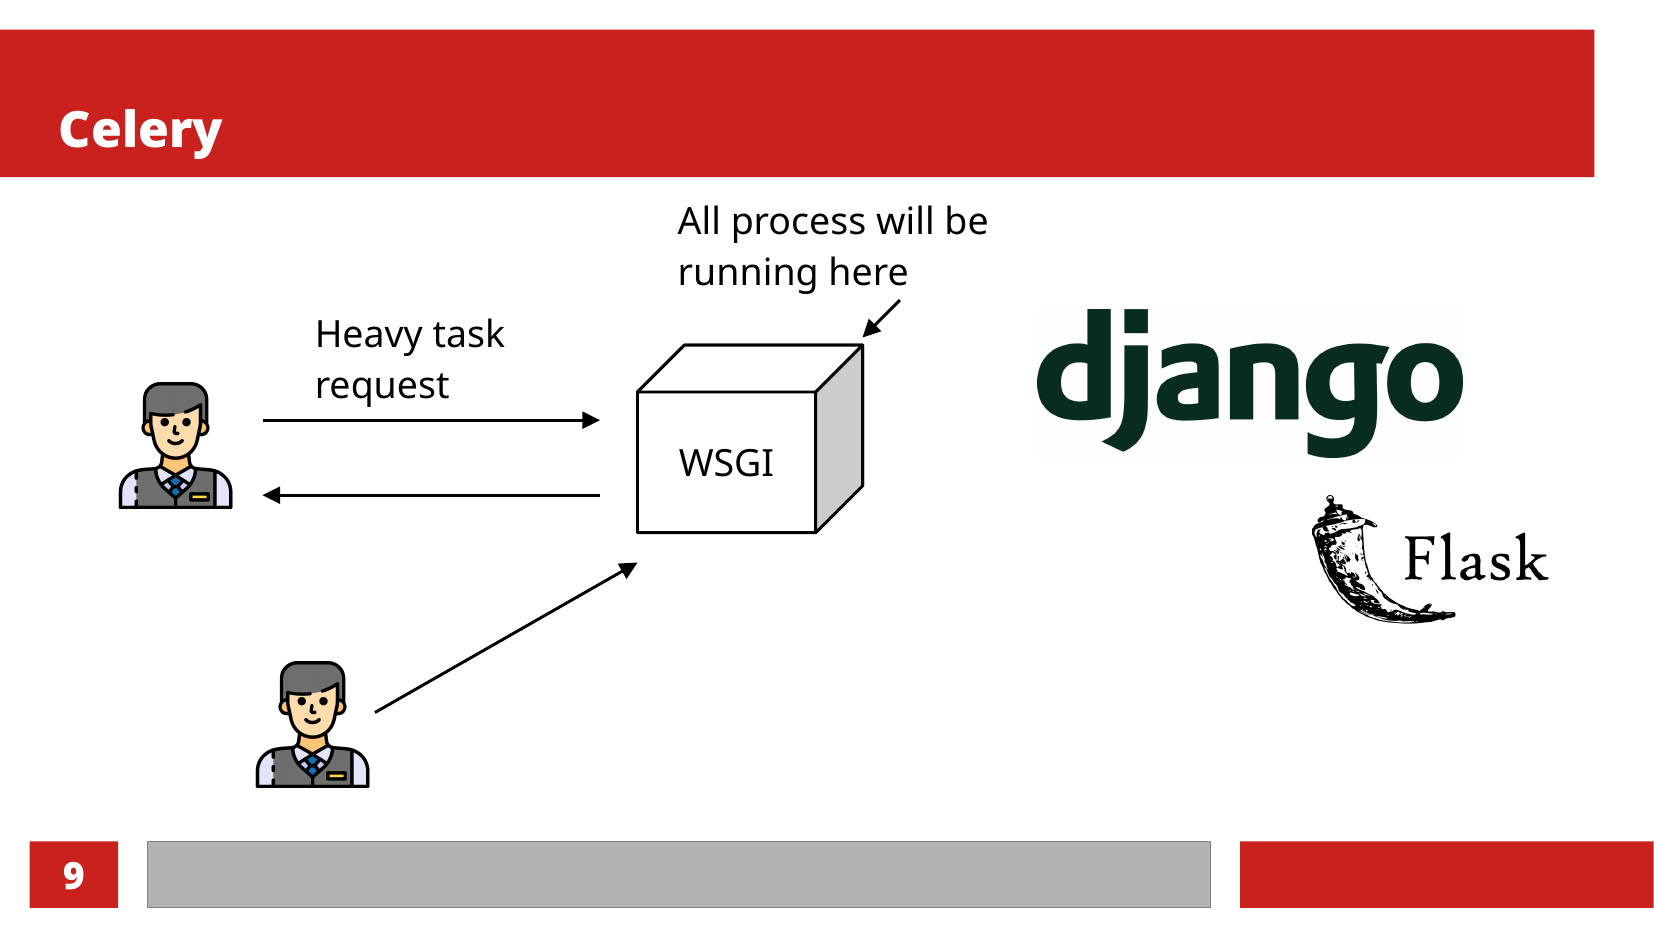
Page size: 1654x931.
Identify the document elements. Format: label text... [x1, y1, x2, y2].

picture [1312, 495, 1558, 633]
text_box Heavy task request [300, 300, 563, 402]
picture [249, 661, 376, 788]
title Celery [59, 44, 1595, 163]
picture [112, 382, 239, 509]
text_box All process will be running here [662, 187, 1038, 346]
text_box WSGI [637, 393, 815, 533]
picture [1037, 309, 1463, 458]
